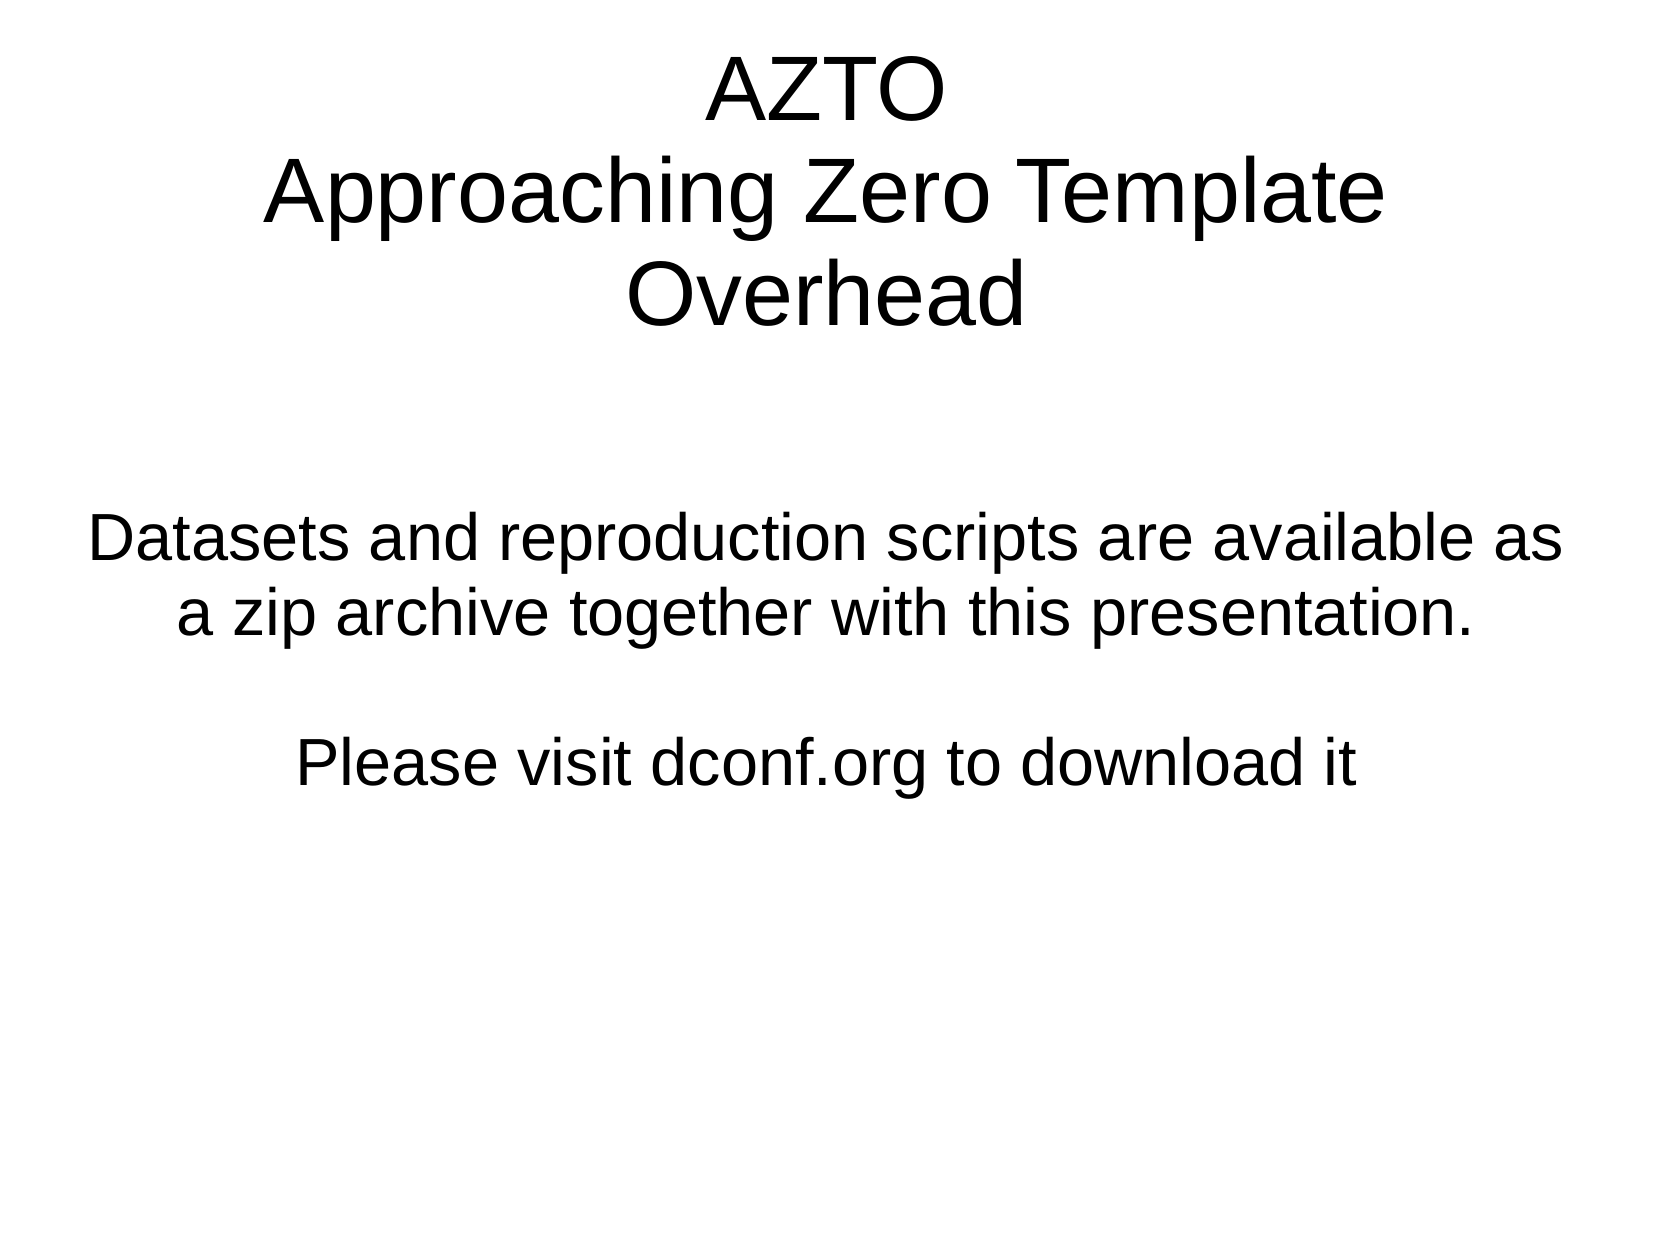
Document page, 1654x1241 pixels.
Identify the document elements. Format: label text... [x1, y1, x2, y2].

title AZTO Approaching Zero Template Overhead [82, 37, 1571, 290]
subtitle Datasets and reproduction scripts are available as a zip archive together with this presentation. Please visit dconf.org to download it [82, 290, 1571, 1010]
